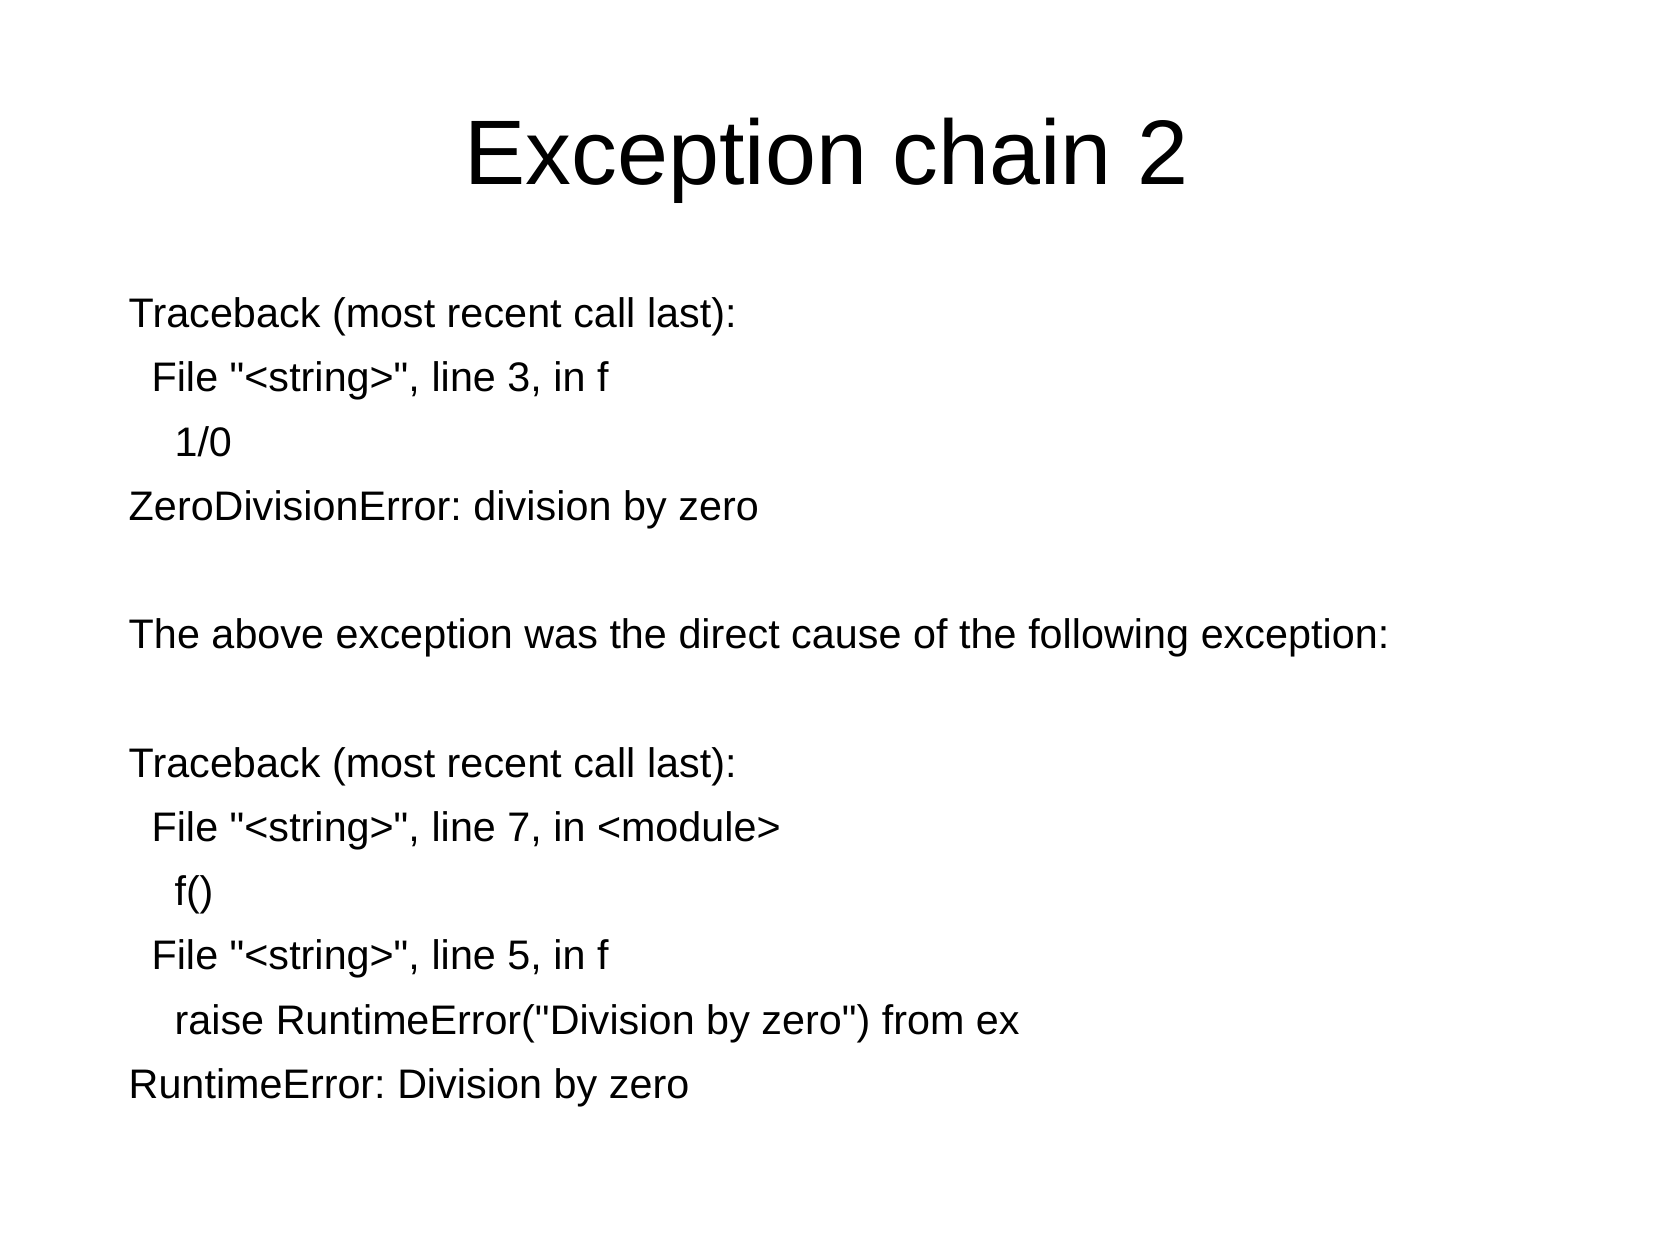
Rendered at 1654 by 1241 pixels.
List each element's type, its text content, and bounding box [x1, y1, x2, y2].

list Traceback (most recent call last): File "<string>", line 3, in f 1/0 ZeroDivisionError: division by zero The above exception was the direct cause of the following exception: Traceback (most recent call last): File "<string>", line 7, in <module> f() File "<string>", line 5, in f raise RuntimeError("Division by zero") from ex RuntimeError: Division by zero [82, 290, 1571, 1109]
title Exception chain 2 [82, 49, 1571, 257]
